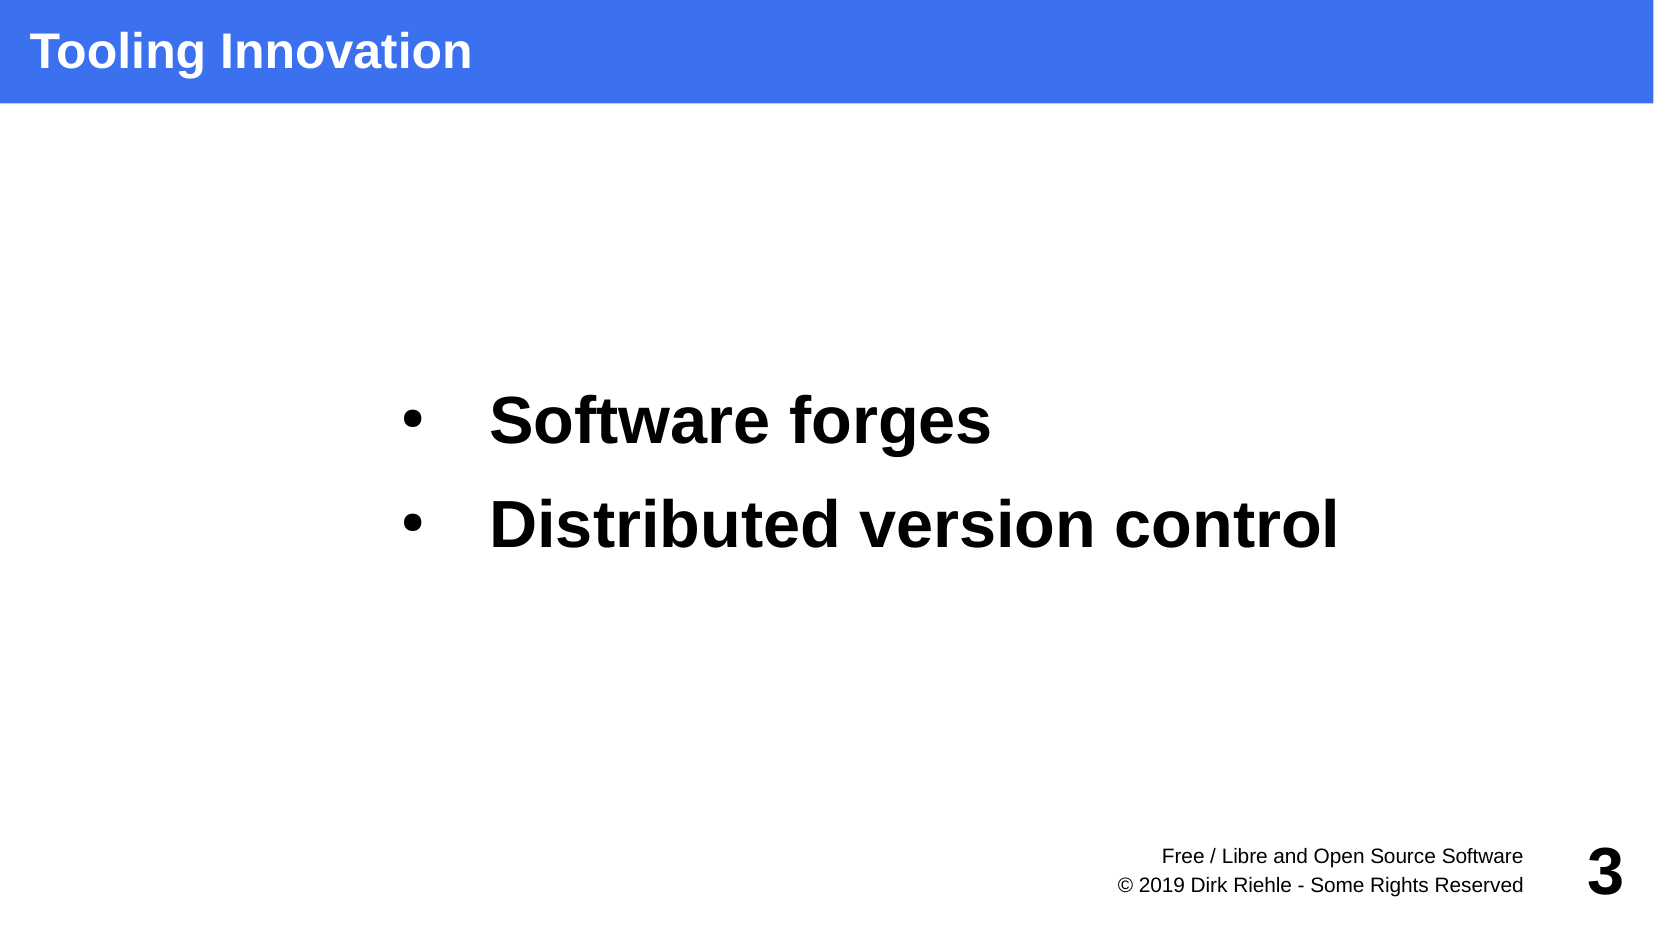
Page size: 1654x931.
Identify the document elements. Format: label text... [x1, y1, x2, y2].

title Tooling Innovation [0, 0, 1654, 104]
subtitle Software forges Distributed version control [29, 132, 1625, 813]
